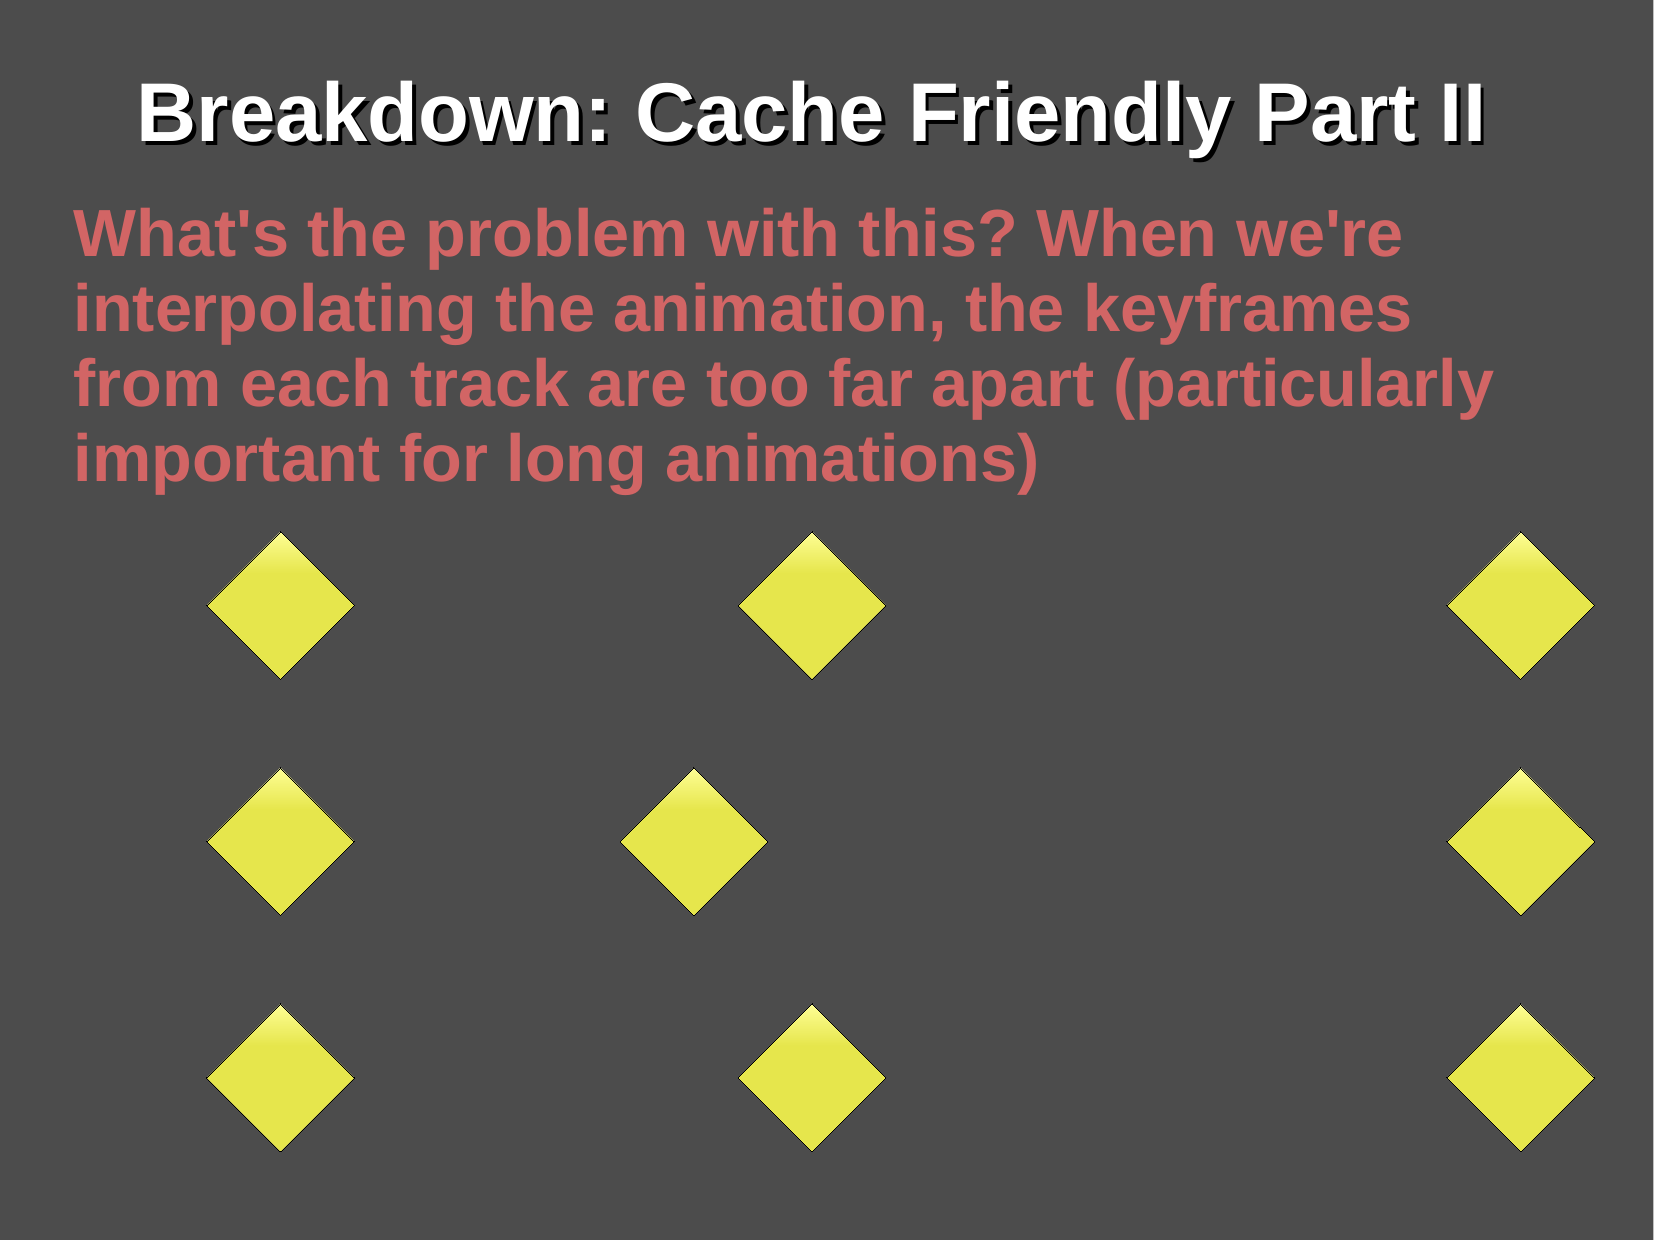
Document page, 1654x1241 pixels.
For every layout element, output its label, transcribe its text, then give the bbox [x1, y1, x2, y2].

text_box [1446, 1003, 1595, 1152]
text_box [1446, 531, 1595, 680]
text_box What's the problem with this? When we're interpolating the animation, the keyframes from each track are too far apart (particularly important for long animations) [59, 188, 1565, 503]
text_box [206, 767, 355, 916]
text_box [206, 1003, 355, 1152]
text_box [738, 531, 886, 680]
text_box [620, 767, 768, 916]
text_box [738, 1003, 886, 1152]
text_box [206, 531, 355, 680]
text_box [1446, 767, 1595, 916]
text_box Breakdown: Cache Friendly Part II [88, 59, 1536, 168]
